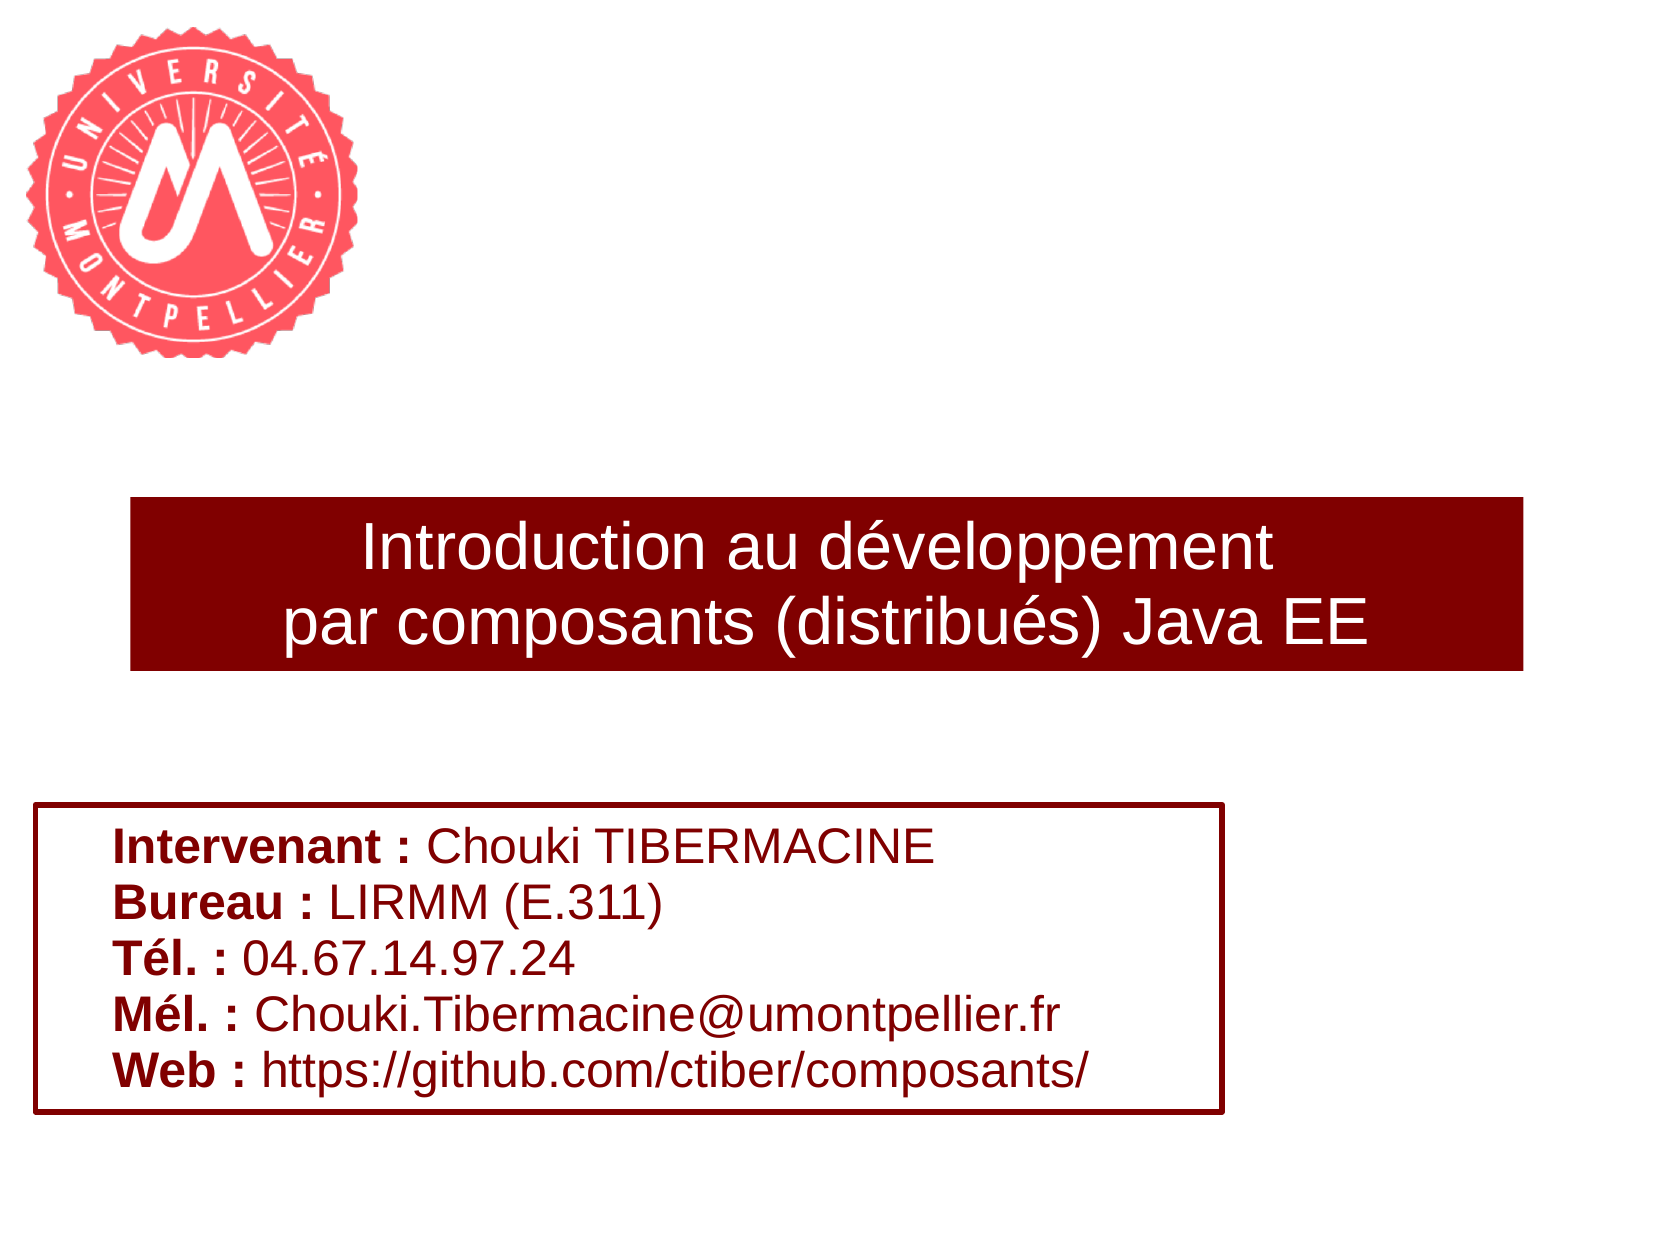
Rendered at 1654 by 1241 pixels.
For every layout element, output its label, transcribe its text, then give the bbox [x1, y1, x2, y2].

text_box Introduction au développement par composants (distribués) Java EE [130, 497, 1524, 671]
picture [26, 27, 360, 358]
text_box Intervenant : Chouki TIBERMACINE Bureau : LIRMM (E.311) Tél. : 04.67.14.97.24 Mél. : Chouki.Tibermacine@umontpellier.fr Web : https://github.com/ctiber/composants/ [35, 804, 1223, 1112]
